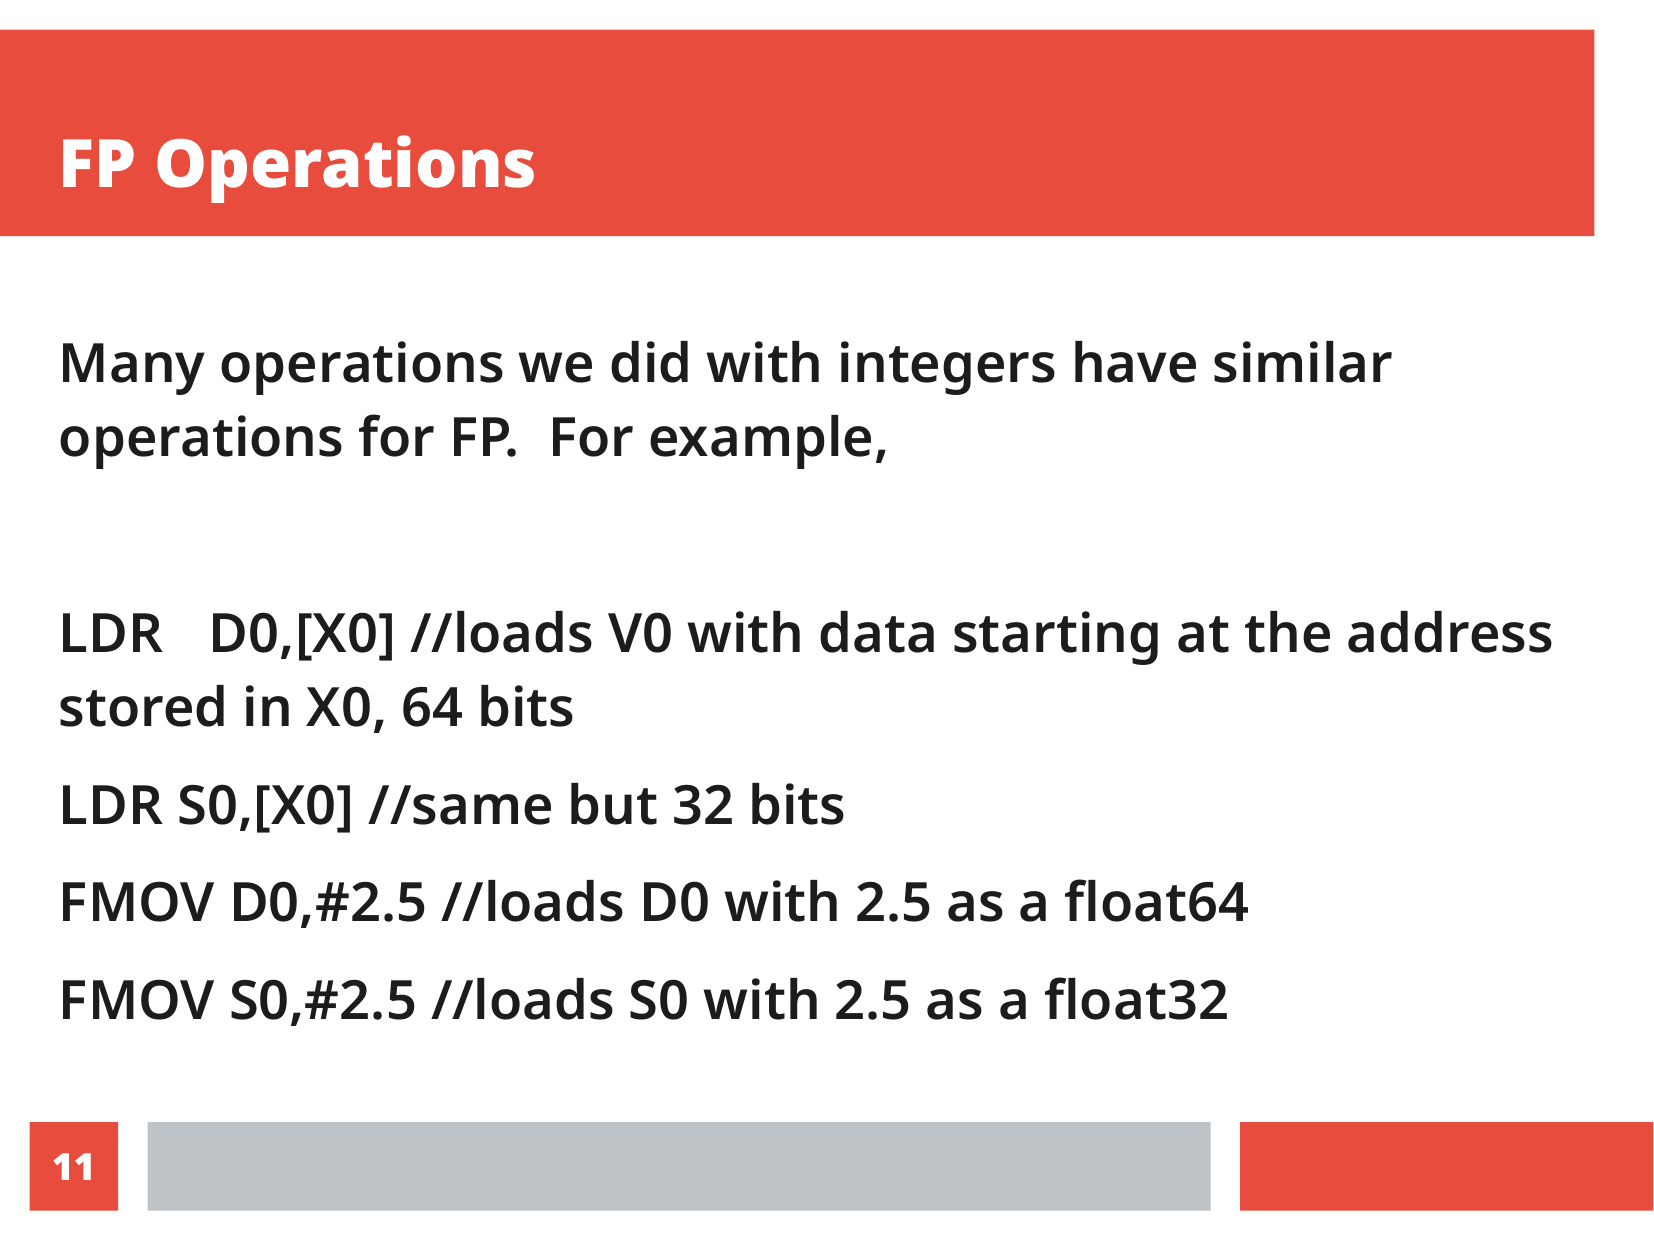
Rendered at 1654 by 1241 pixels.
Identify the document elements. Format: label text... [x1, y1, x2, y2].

title FP Operations [59, 59, 1595, 207]
list Many operations we did with integers have similar operations for FP. For example, LDR D0,[X0] //loads V0 with data starting at the address stored in X0, 64 bits LDR S0,[X0] //same but 32 bits FMOV D0,#2.5 //loads D0 with 2.5 as a float64 FMOV S0,#2.5 //loads S0 with 2.5 as a float32 [59, 324, 1565, 1093]
